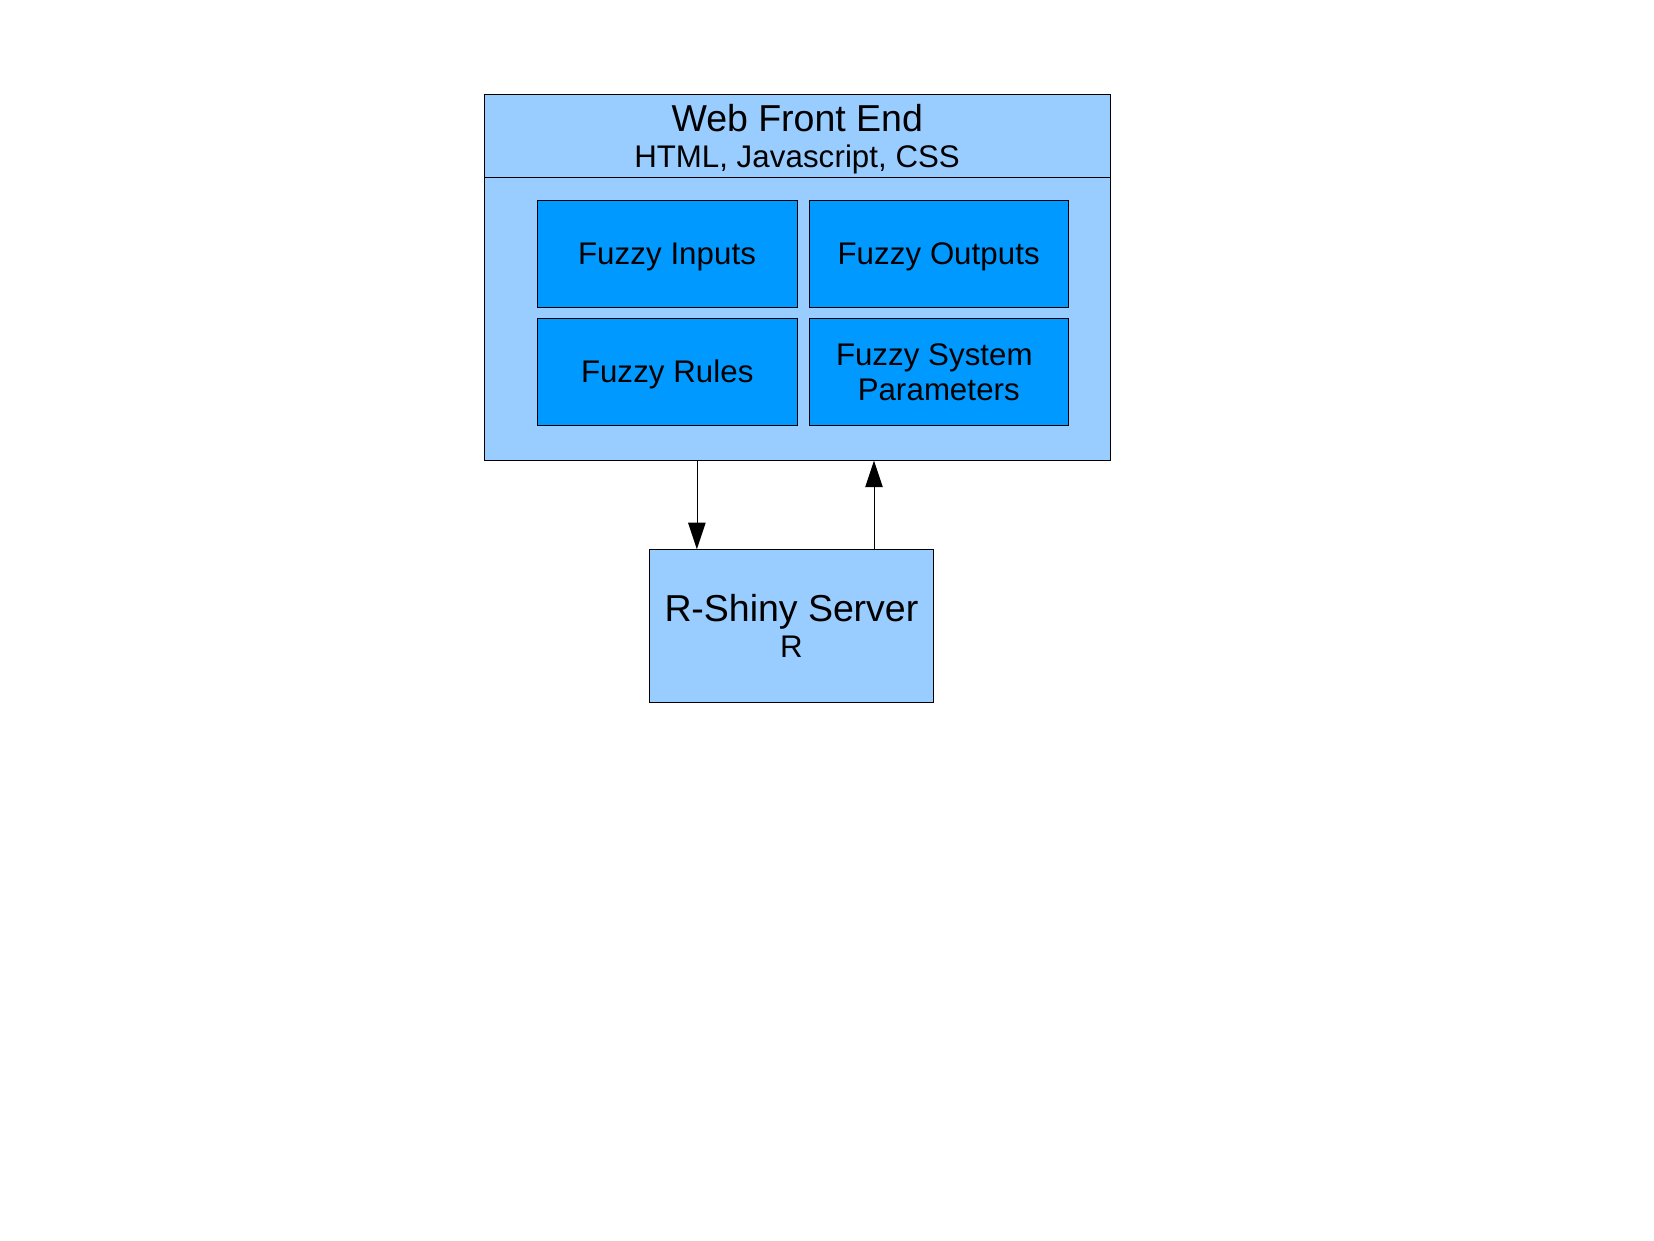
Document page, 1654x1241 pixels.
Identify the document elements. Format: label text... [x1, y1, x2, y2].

text_box Fuzzy System Parameters [809, 318, 1069, 426]
text_box Fuzzy Rules [537, 318, 798, 426]
text_box Fuzzy Outputs [809, 200, 1069, 308]
text_box Web Front End HTML, Javascript, CSS [484, 94, 1111, 178]
text_box Fuzzy Inputs [537, 200, 798, 308]
text_box R-Shiny Server R [649, 549, 934, 703]
text_box [401, 59, 1571, 1040]
